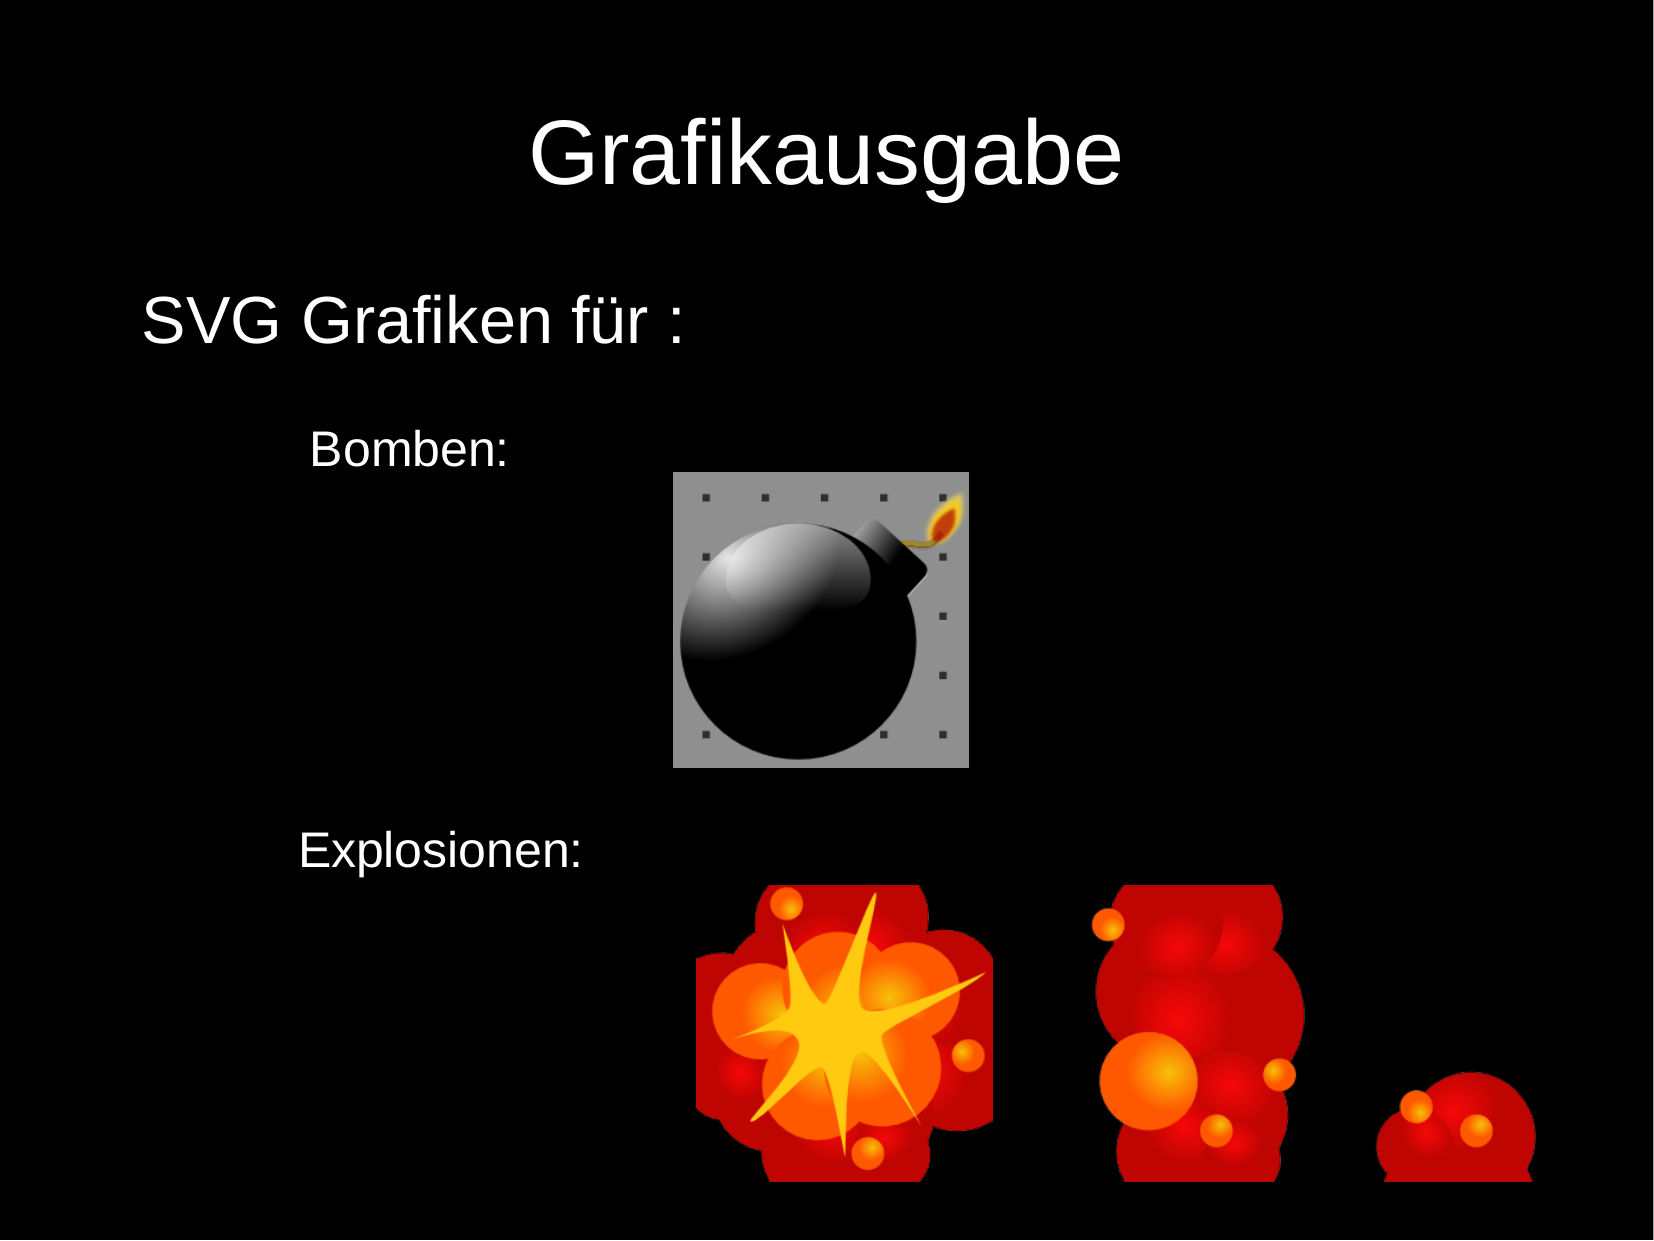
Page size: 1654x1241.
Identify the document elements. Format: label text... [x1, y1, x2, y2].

title Grafikausgabe [82, 49, 1571, 257]
picture [673, 472, 969, 768]
text_box Explosionen: [283, 814, 626, 886]
list SVG Grafiken für : [70, 283, 1560, 1003]
picture [1051, 885, 1607, 1182]
picture [696, 885, 993, 1182]
text_box Bomben: [295, 413, 579, 485]
